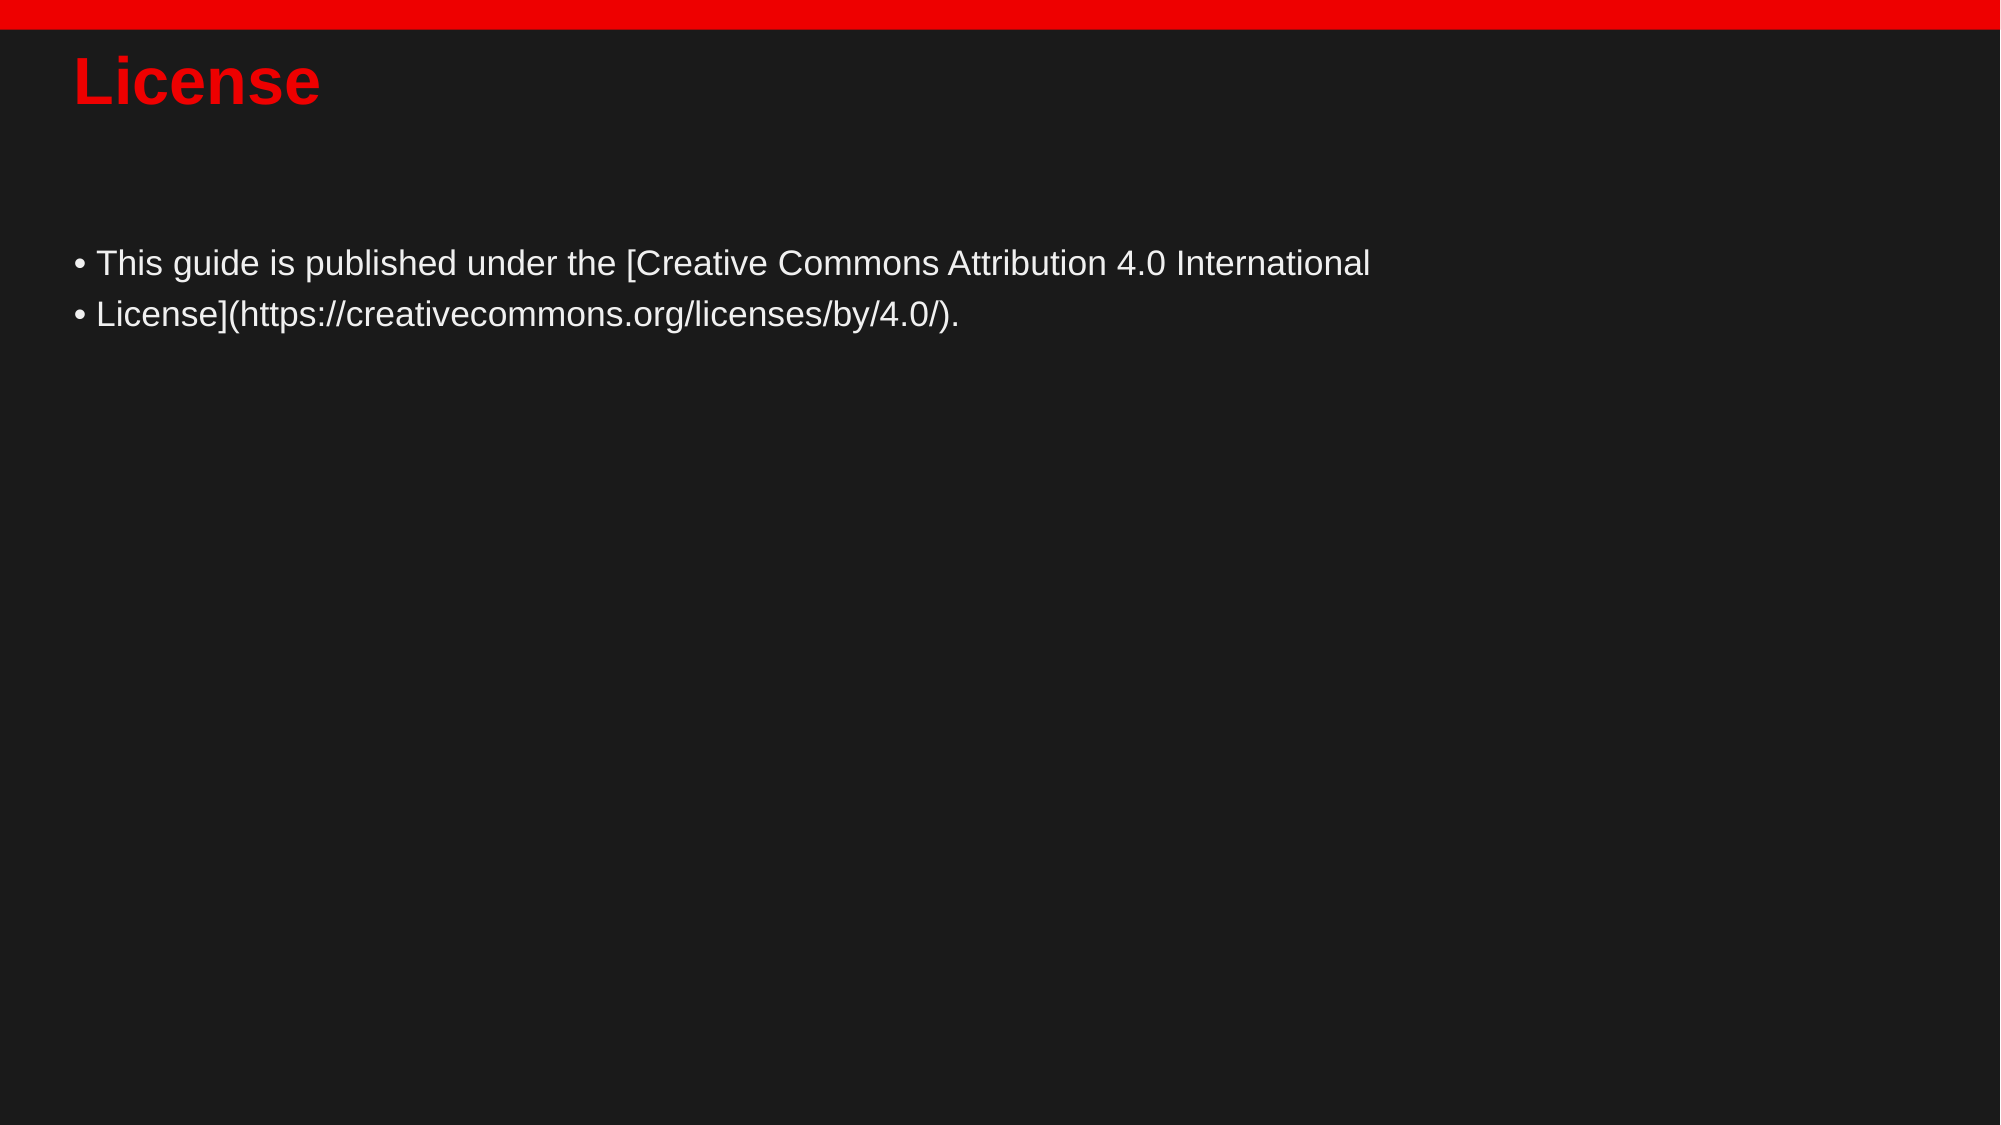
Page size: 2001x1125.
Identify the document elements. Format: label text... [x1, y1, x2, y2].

text_box [0, 0, 2001, 30]
text_box License [59, 36, 1942, 208]
text_box • This guide is published under the [Creative Commons Attribution 4.0 International • License](https://creativecommons.org/licenses/by/4.0/). [59, 236, 1942, 1037]
